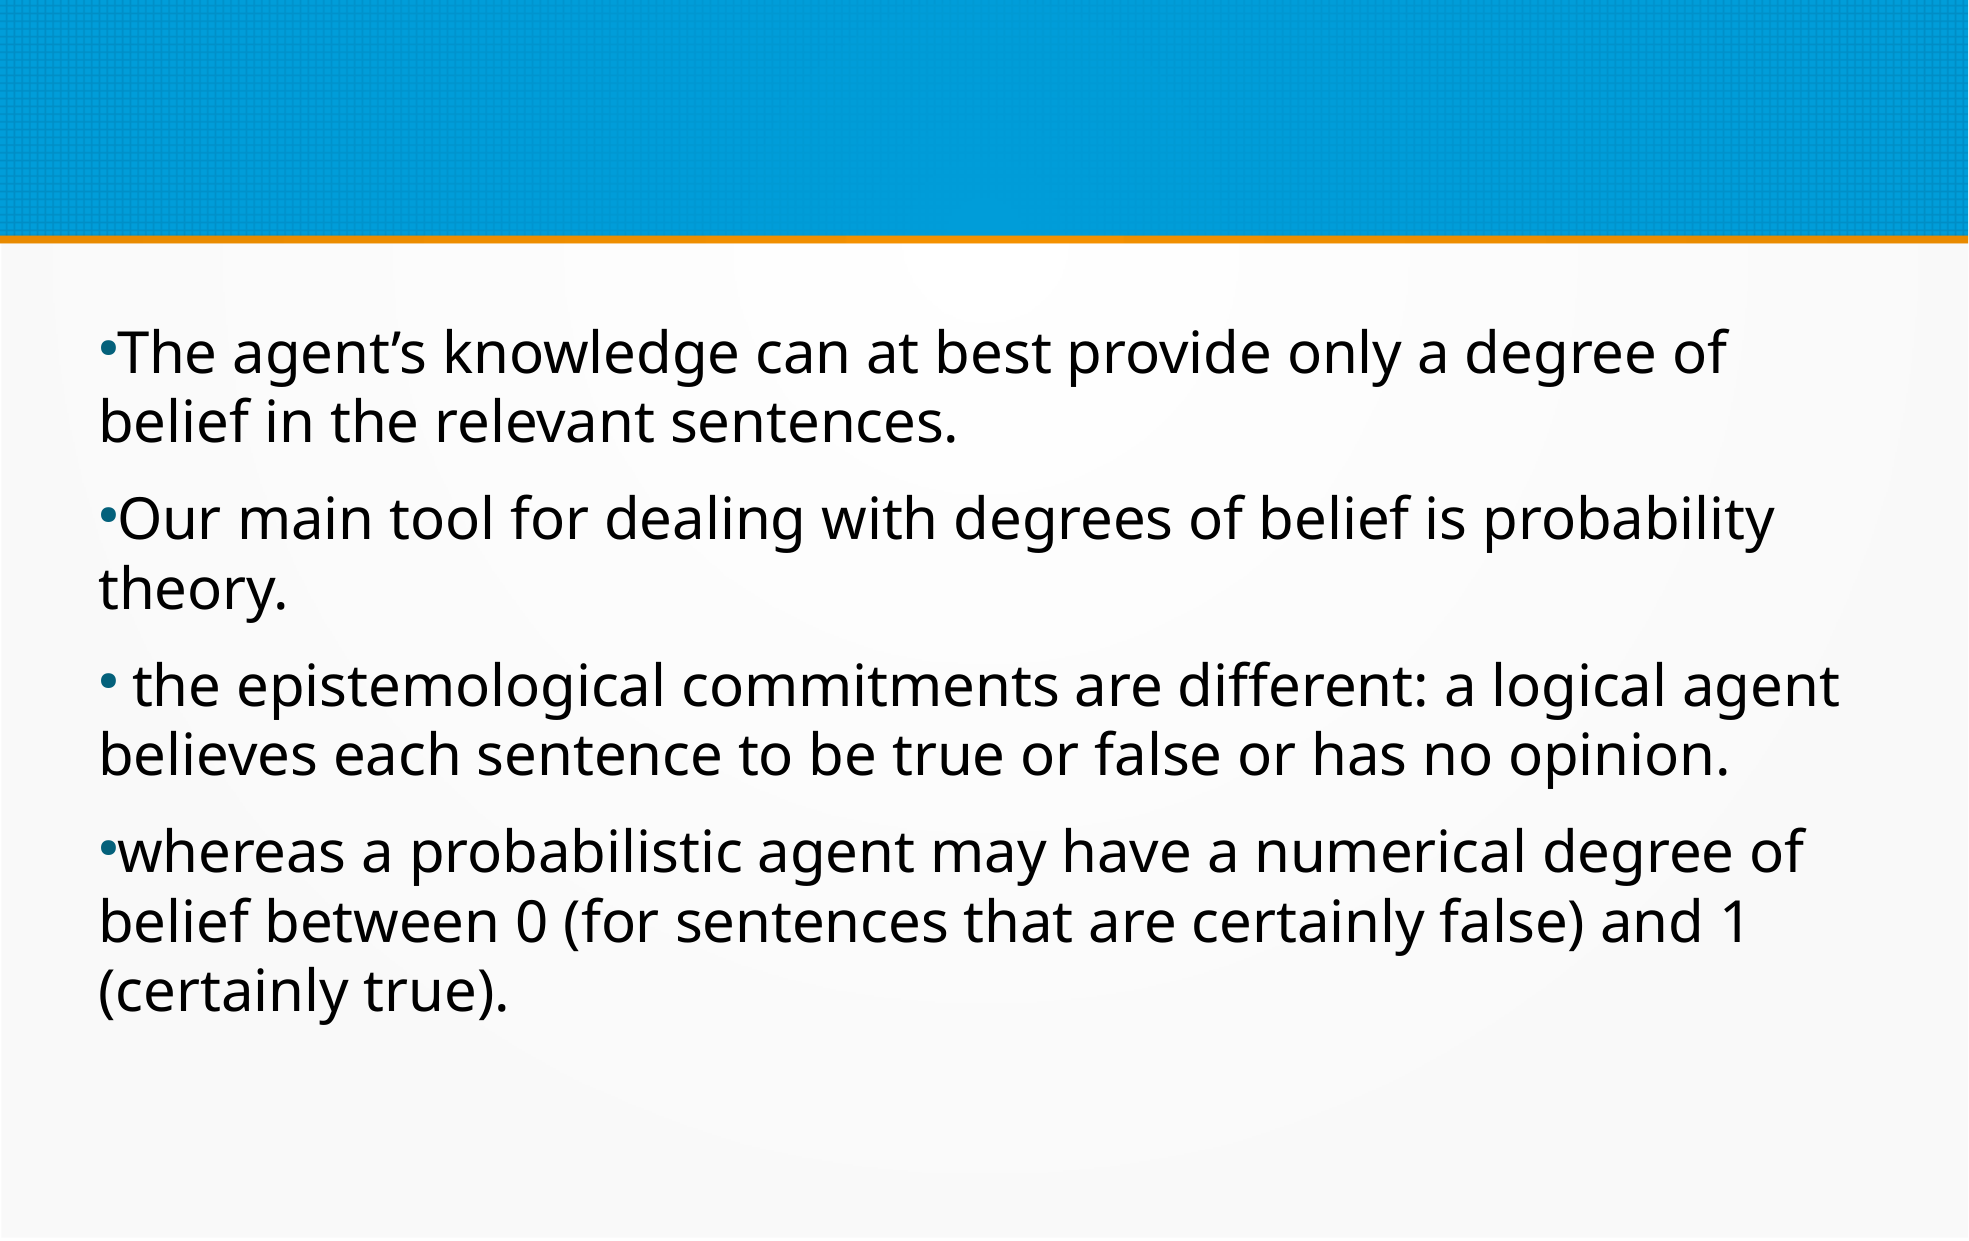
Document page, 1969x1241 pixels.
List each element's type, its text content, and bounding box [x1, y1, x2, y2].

list The agent’s knowledge can at best provide only a degree of belief in the relevant sentences. Our main tool for dealing with degrees of belief is probability theory. the epistemological commitments are different: a logical agent believes each sentence to be true or false or has no opinion. whereas a probabilistic agent may have a numerical degree of belief between 0 (for sentences that are certainly false) and 1 (certainly true). [98, 315, 1861, 1081]
